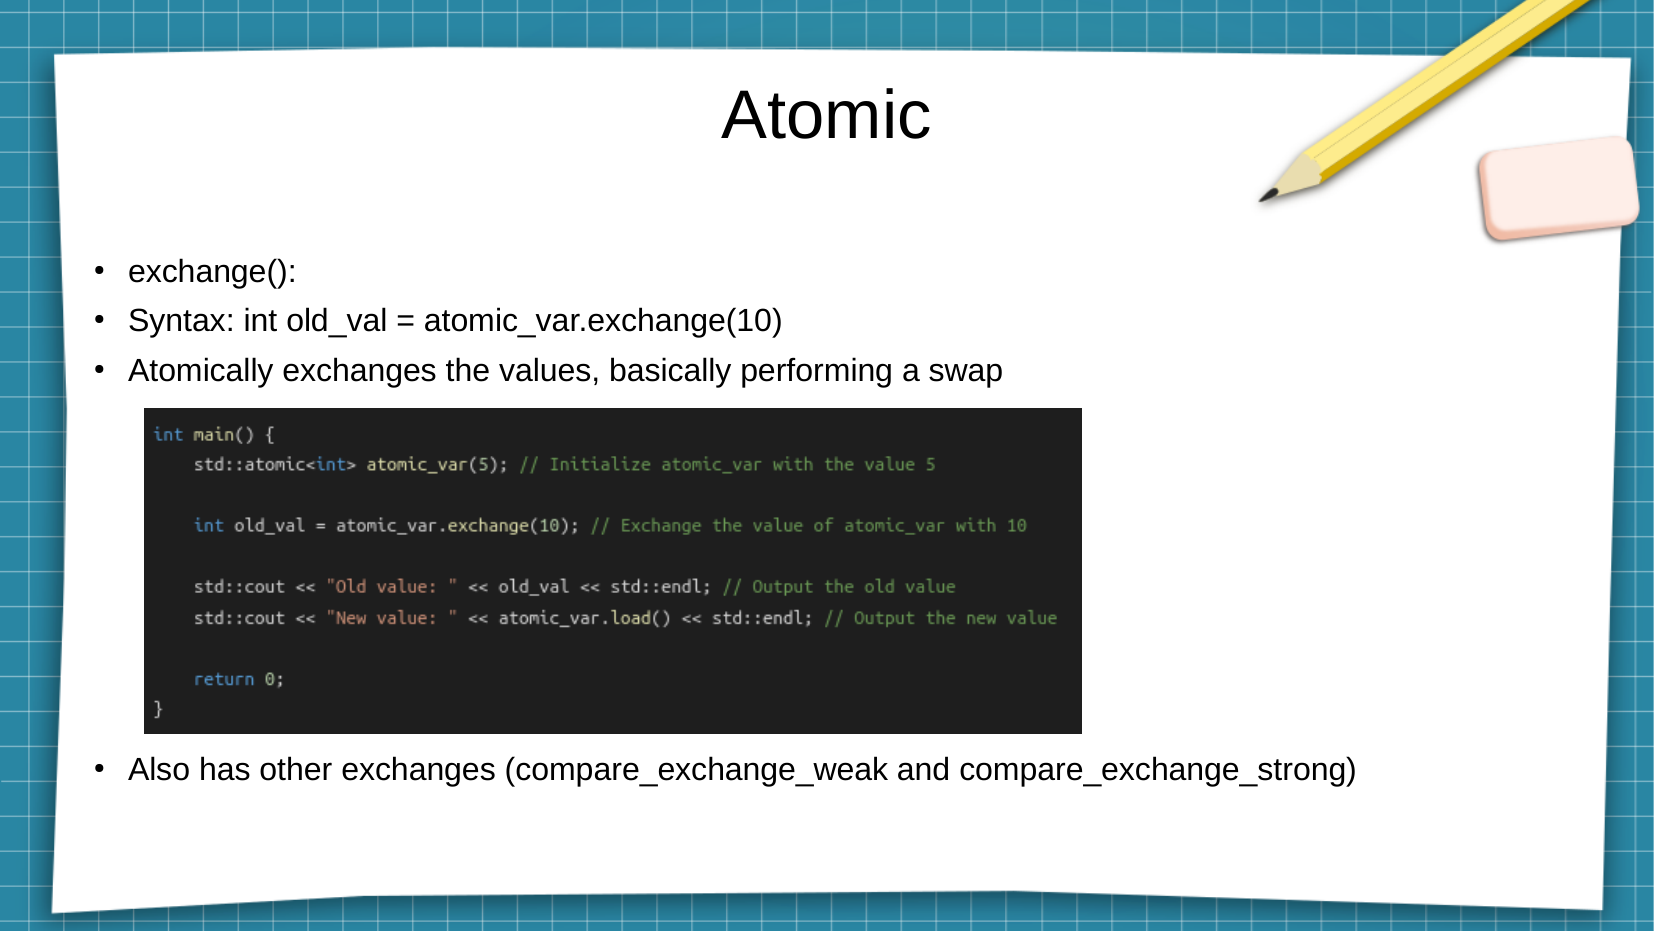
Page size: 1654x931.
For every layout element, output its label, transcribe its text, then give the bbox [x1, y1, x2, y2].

list exchange(): Syntax: int old_val = atomic_var.exchange(10) Atomically exchanges the values, basically performing a swap Also has other exchanges (compare_exchange_weak and compare_exchange_strong) [82, 253, 1571, 793]
picture [0, 0, 1654, 931]
title Atomic [82, 37, 1571, 193]
